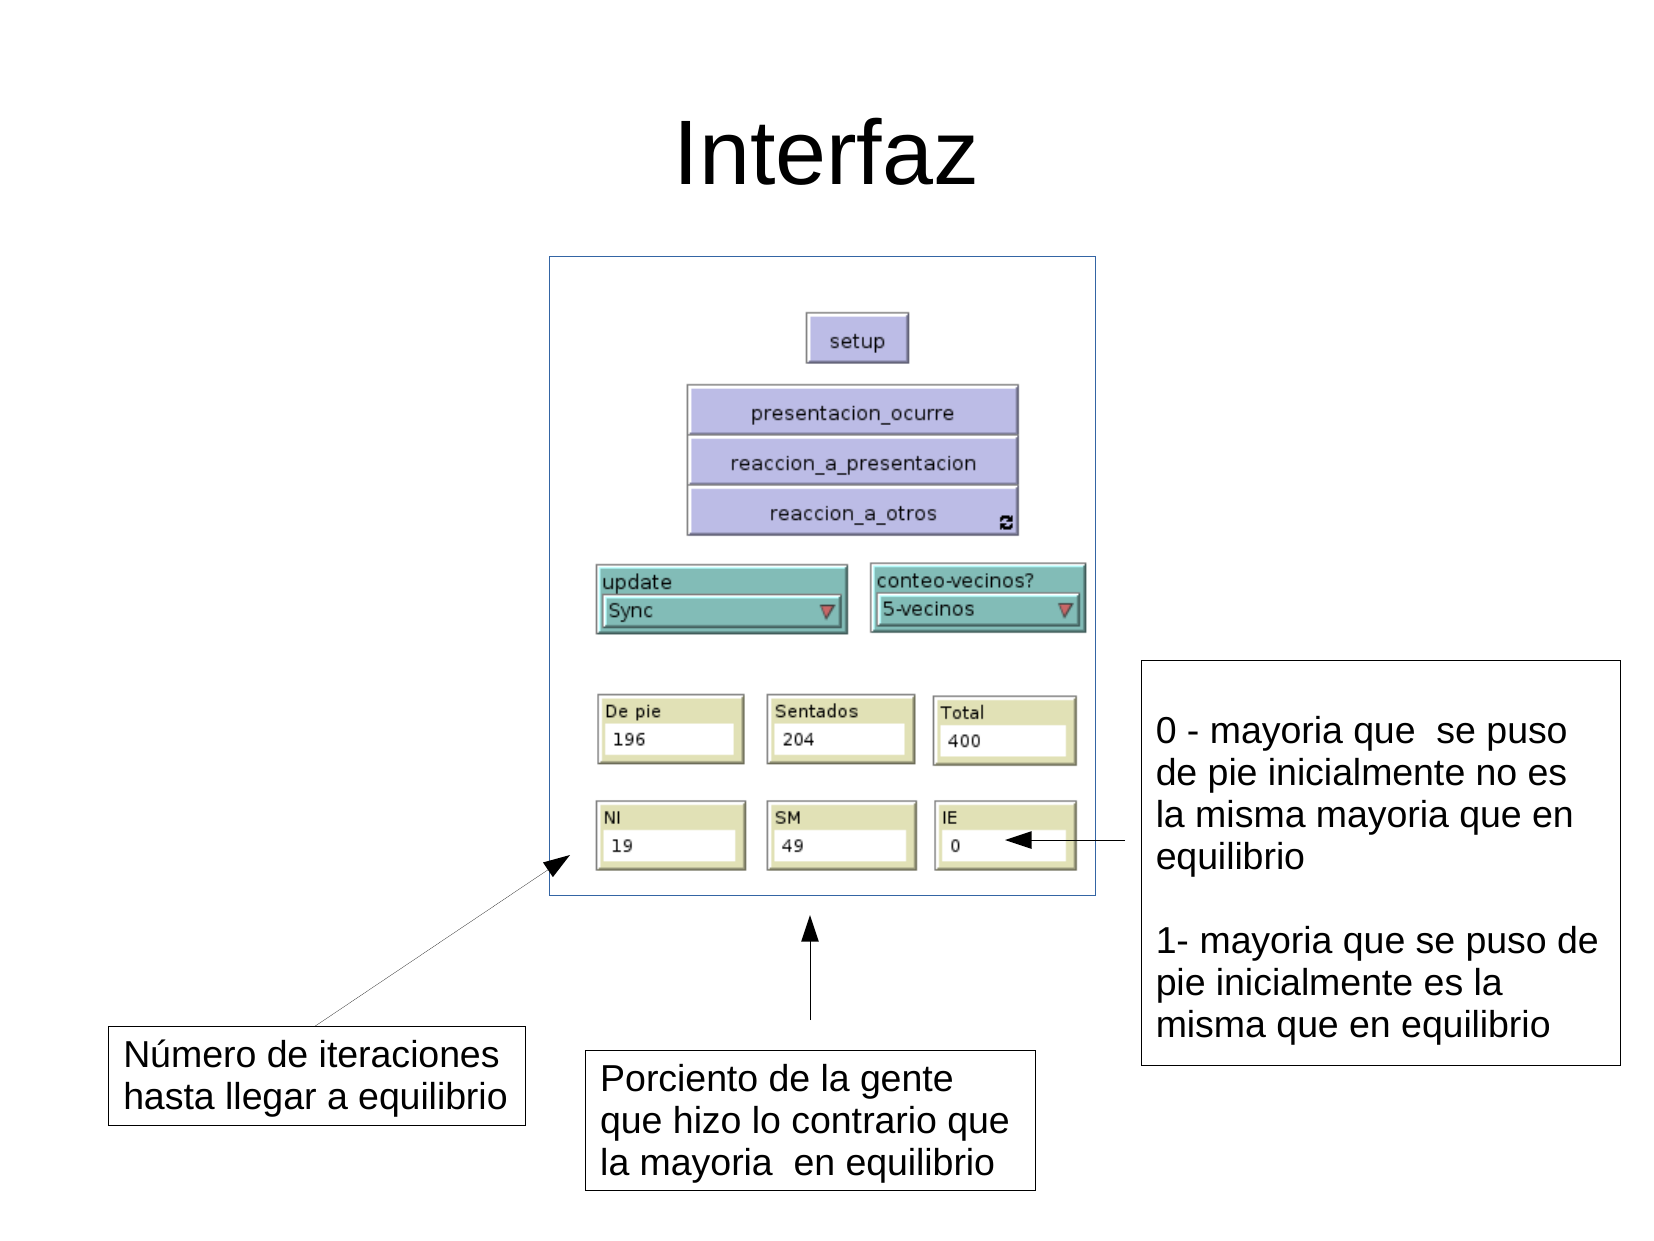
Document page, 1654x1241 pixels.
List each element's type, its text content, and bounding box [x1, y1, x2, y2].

title Interfaz [82, 49, 1571, 257]
text_box Porciento de la gente que hizo lo contrario que la mayoria en equilibrio [585, 1050, 1036, 1191]
text_box 0 - mayoria que se puso de pie inicialmente no es la misma mayoria que en equilibrio 1- mayoria que se puso de pie inicialmente es la misma que en equilibrio [1141, 660, 1621, 1066]
picture [549, 256, 1096, 896]
text_box Número de iteraciones hasta llegar a equilibrio [108, 1026, 526, 1126]
